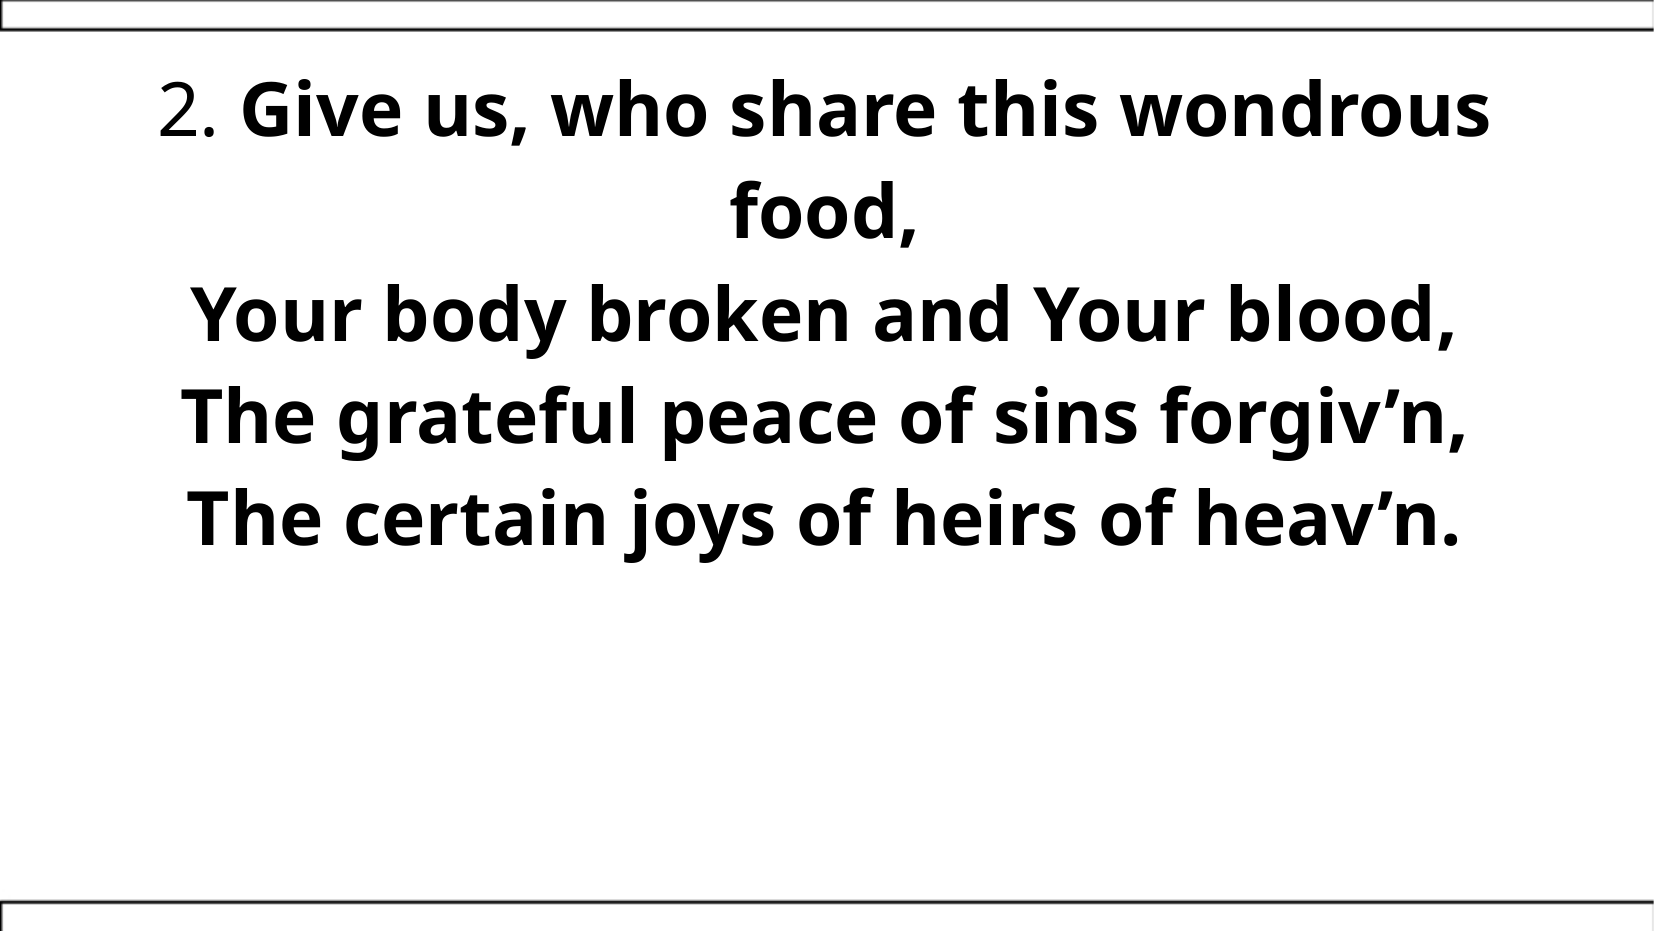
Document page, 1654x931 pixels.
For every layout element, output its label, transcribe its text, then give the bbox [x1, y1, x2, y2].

text_box 2. Give us, who share this wondrous food, Your body broken and Your blood, The grateful peace of sins forgiv’n, The certain joys of heirs of heav’n. [75, 49, 1576, 464]
picture [0, 0, 1654, 931]
